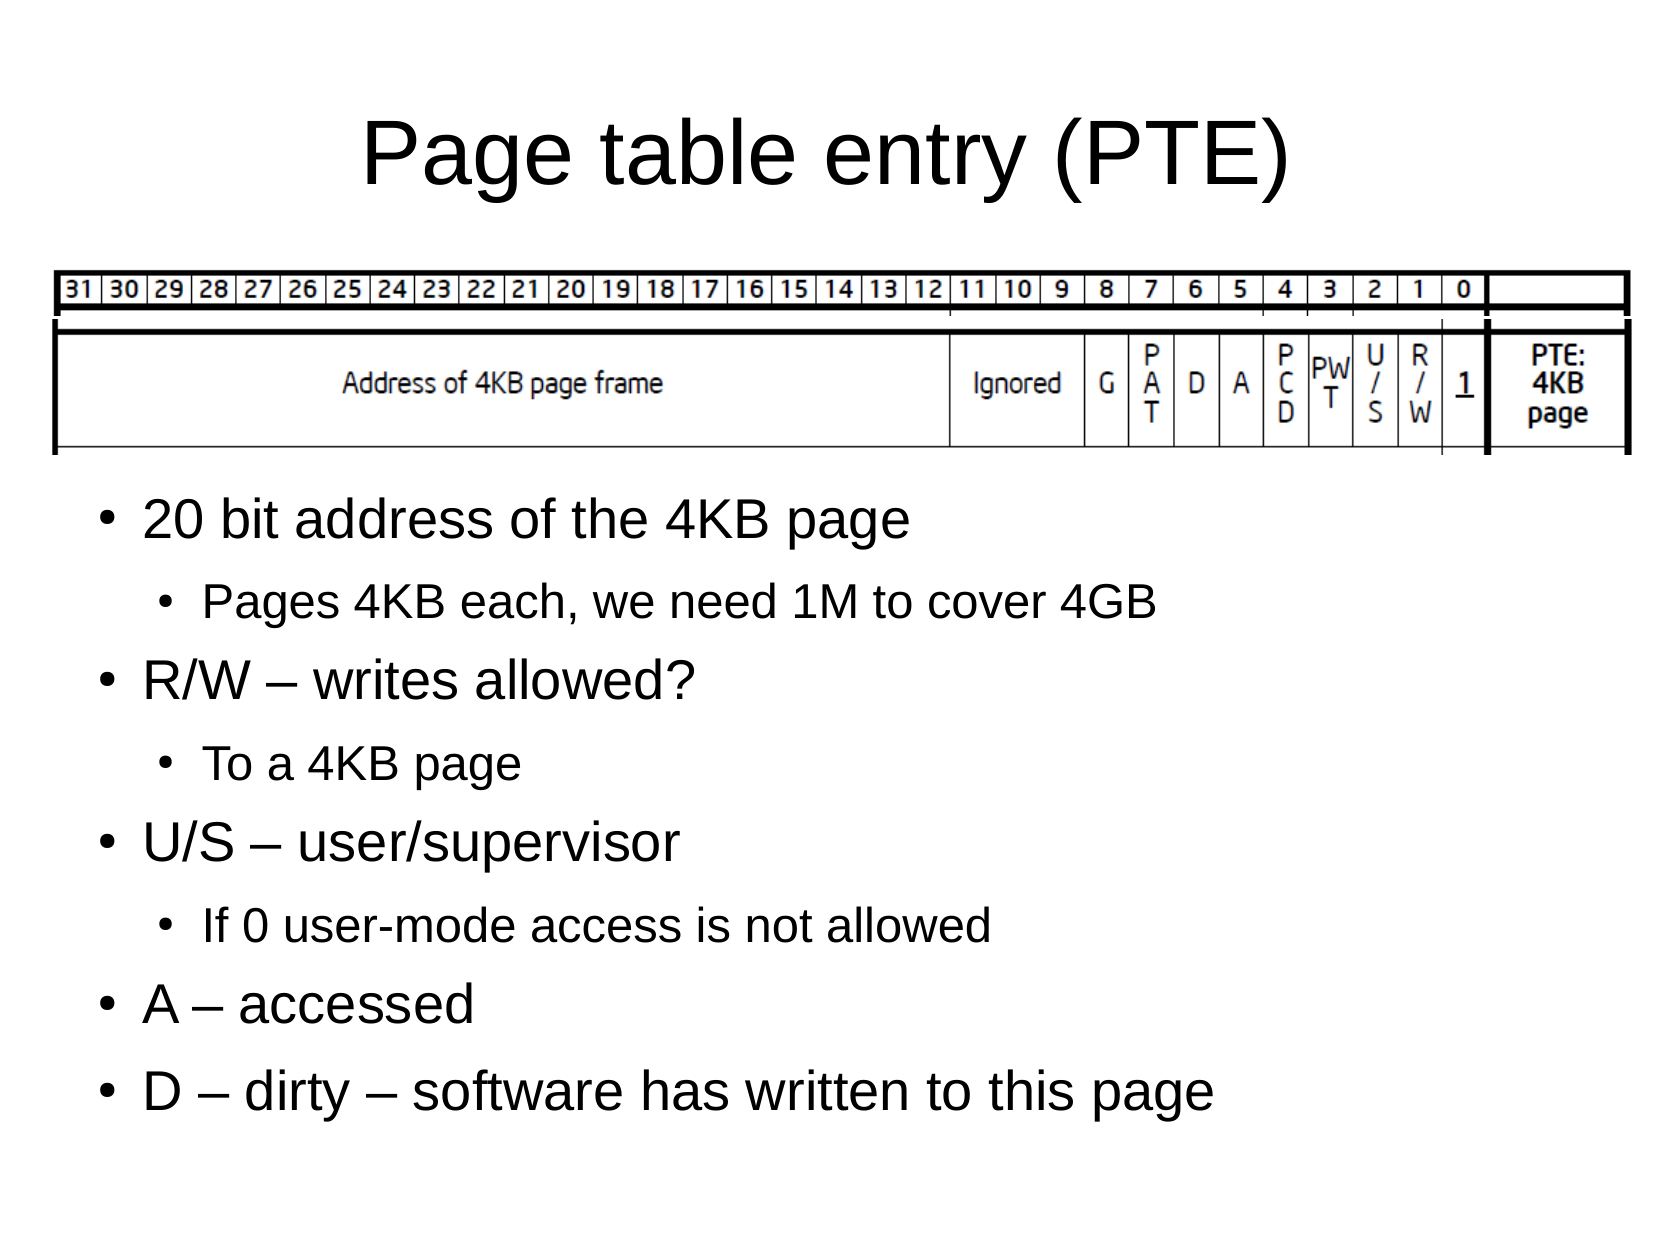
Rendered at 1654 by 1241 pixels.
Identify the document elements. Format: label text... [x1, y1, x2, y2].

title Page table entry (PTE) [82, 49, 1571, 257]
picture [34, 319, 1646, 455]
picture [42, 262, 1636, 316]
list 20 bit address of the 4KB page Pages 4KB each, we need 1M to cover 4GB R/W – writes allowed? To a 4KB page U/S – user/supervisor If 0 user-mode access is not allowed A – accessed D – dirty – software has written to this page [82, 487, 1571, 1126]
